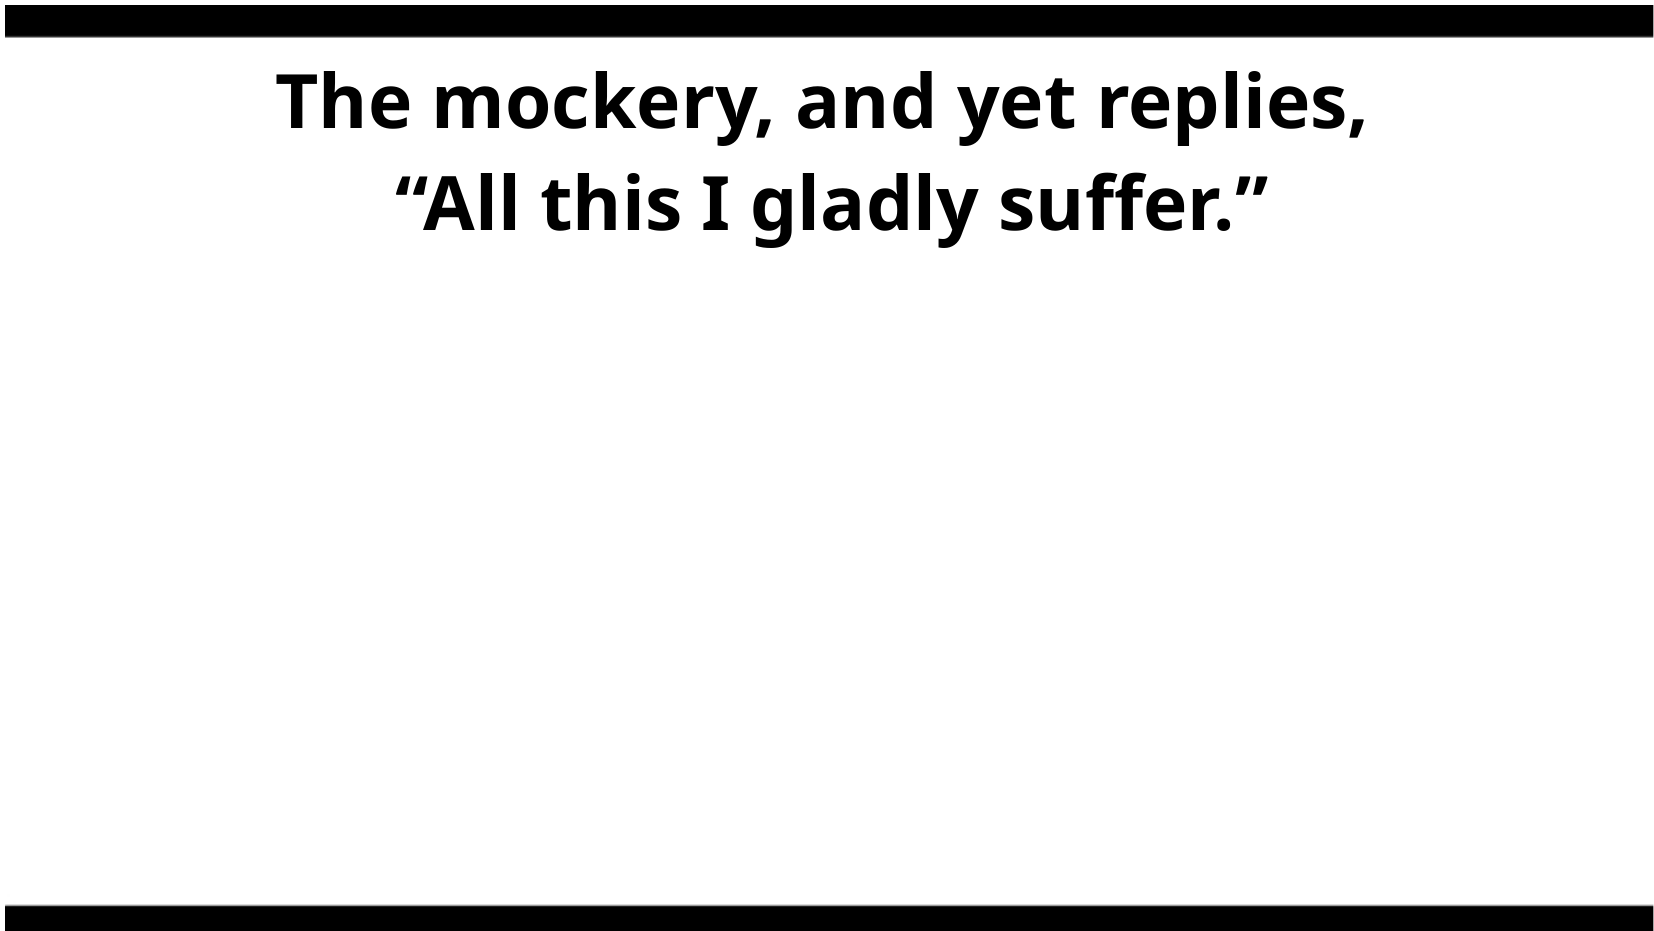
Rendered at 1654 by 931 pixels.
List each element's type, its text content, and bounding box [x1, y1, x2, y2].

picture [5, 5, 1654, 931]
text_box The mockery, and yet replies, “All this I gladly suffer.” [60, 40, 1606, 256]
